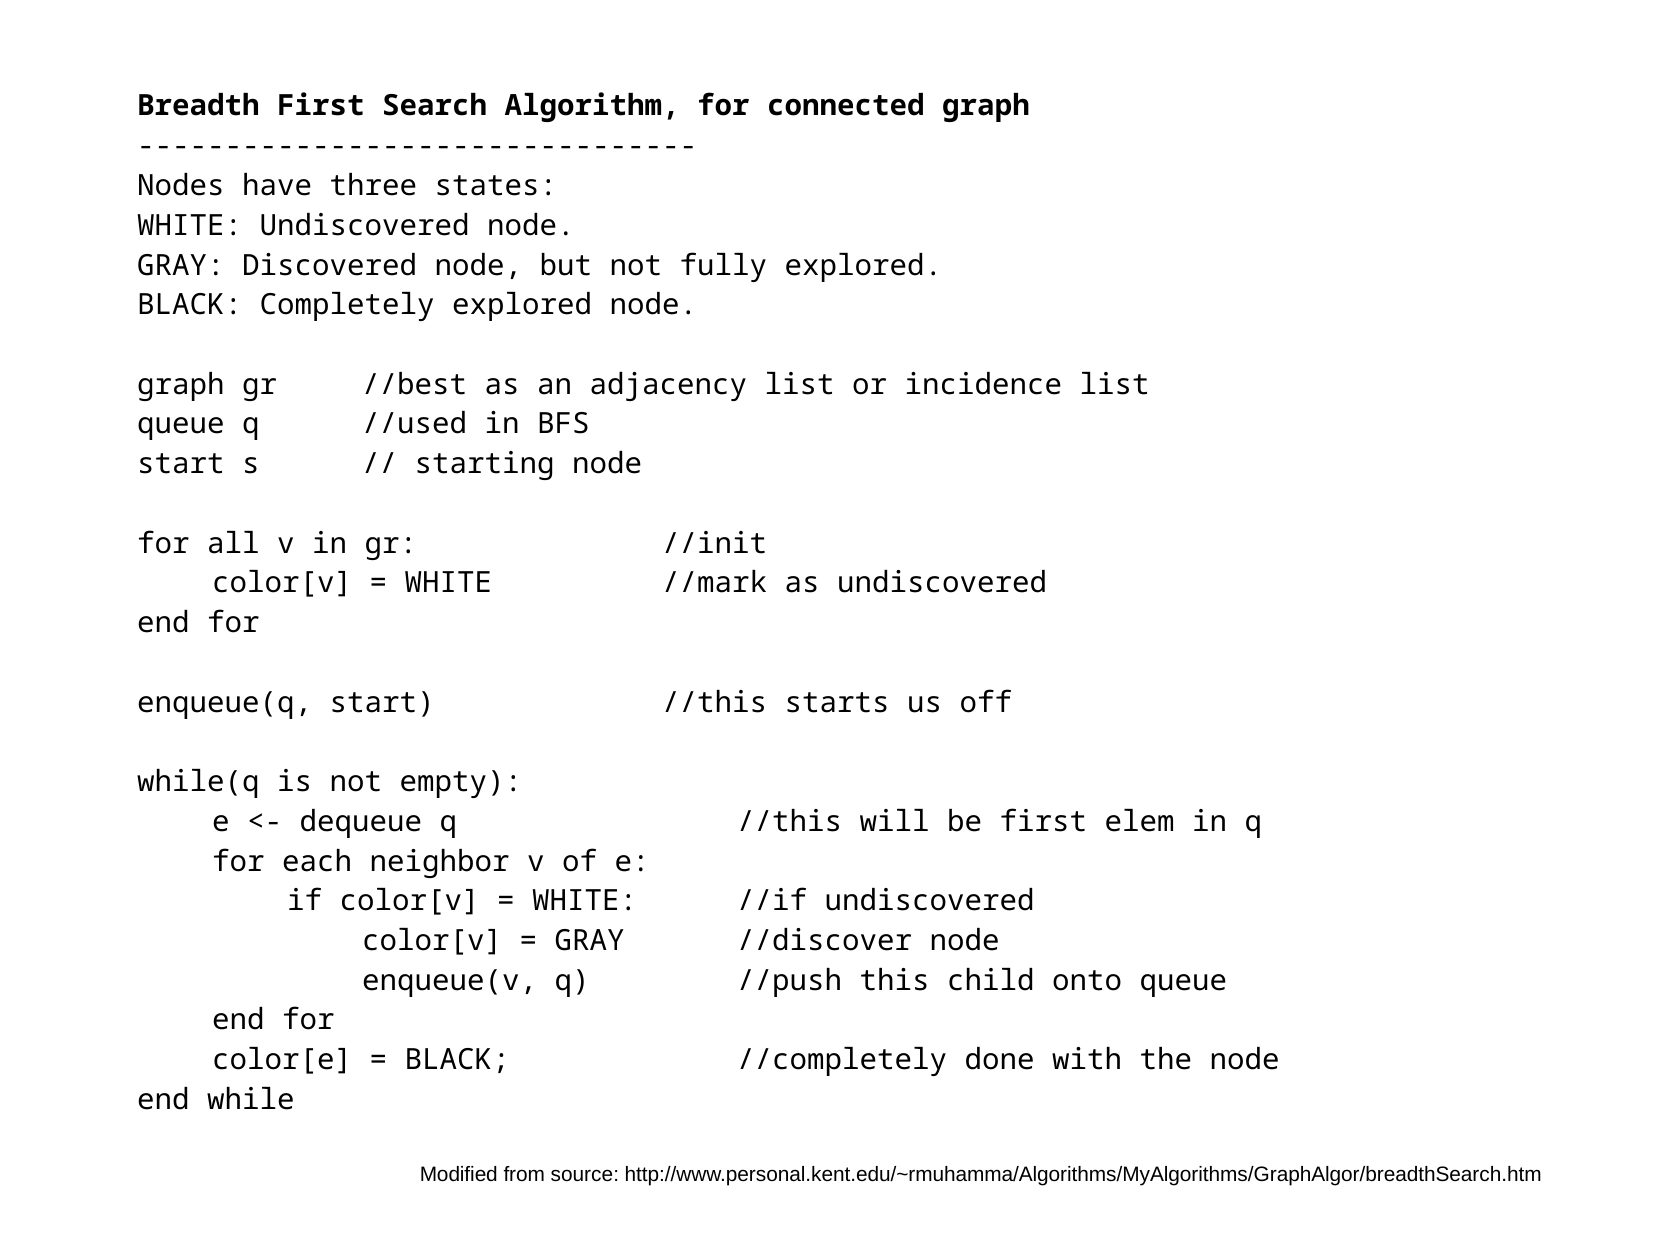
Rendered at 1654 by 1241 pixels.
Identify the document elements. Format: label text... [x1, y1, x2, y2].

text_box Modified from source: http://www.personal.kent.edu/~rmuhamma/Algorithms/MyAlgorithms/GraphAlgor/breadthSearch.htm [405, 1155, 1564, 1194]
text_box Breadth First Search Algorithm, for connected graph -------------------------------- Nodes have three states: WHITE: Undiscovered node. GRAY: Discovered node, but not fully explored. BLACK: Completely explored node. graph gr //best as an adjacency list or incidence list queue q //used in BFS start s // starting node for all v in gr: //init color[v] = WHITE //mark as undiscovered end for enqueue(q, start) //this starts us off while(q is not empty): e <- dequeue q //this will be first elem in q for each neighbor v of e: if color[v] = WHITE: //if undiscovered color[v] = GRAY //discover node enqueue(v, q) //push this child onto queue end for color[e] = BLACK; //completely done with the node end while [122, 77, 1448, 1184]
